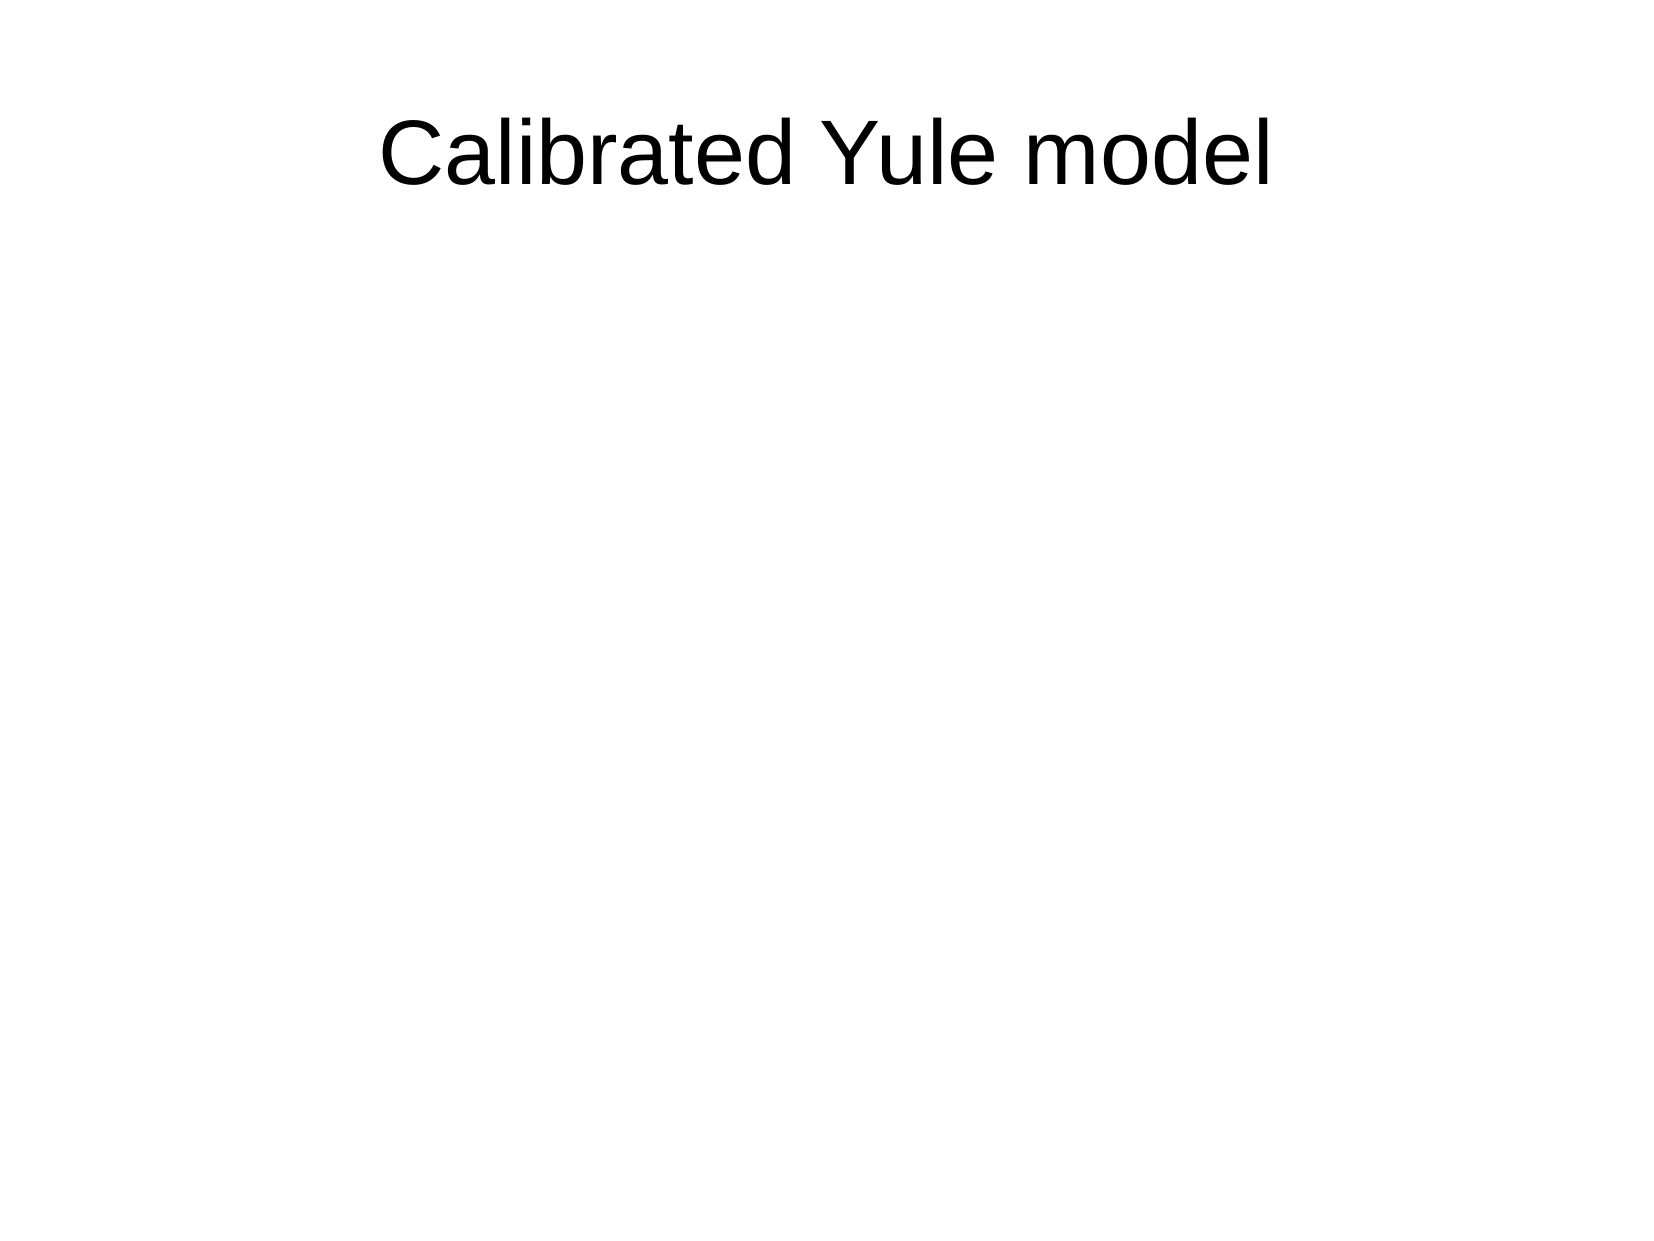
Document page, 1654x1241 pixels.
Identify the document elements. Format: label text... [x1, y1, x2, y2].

title Calibrated Yule model [82, 49, 1571, 257]
